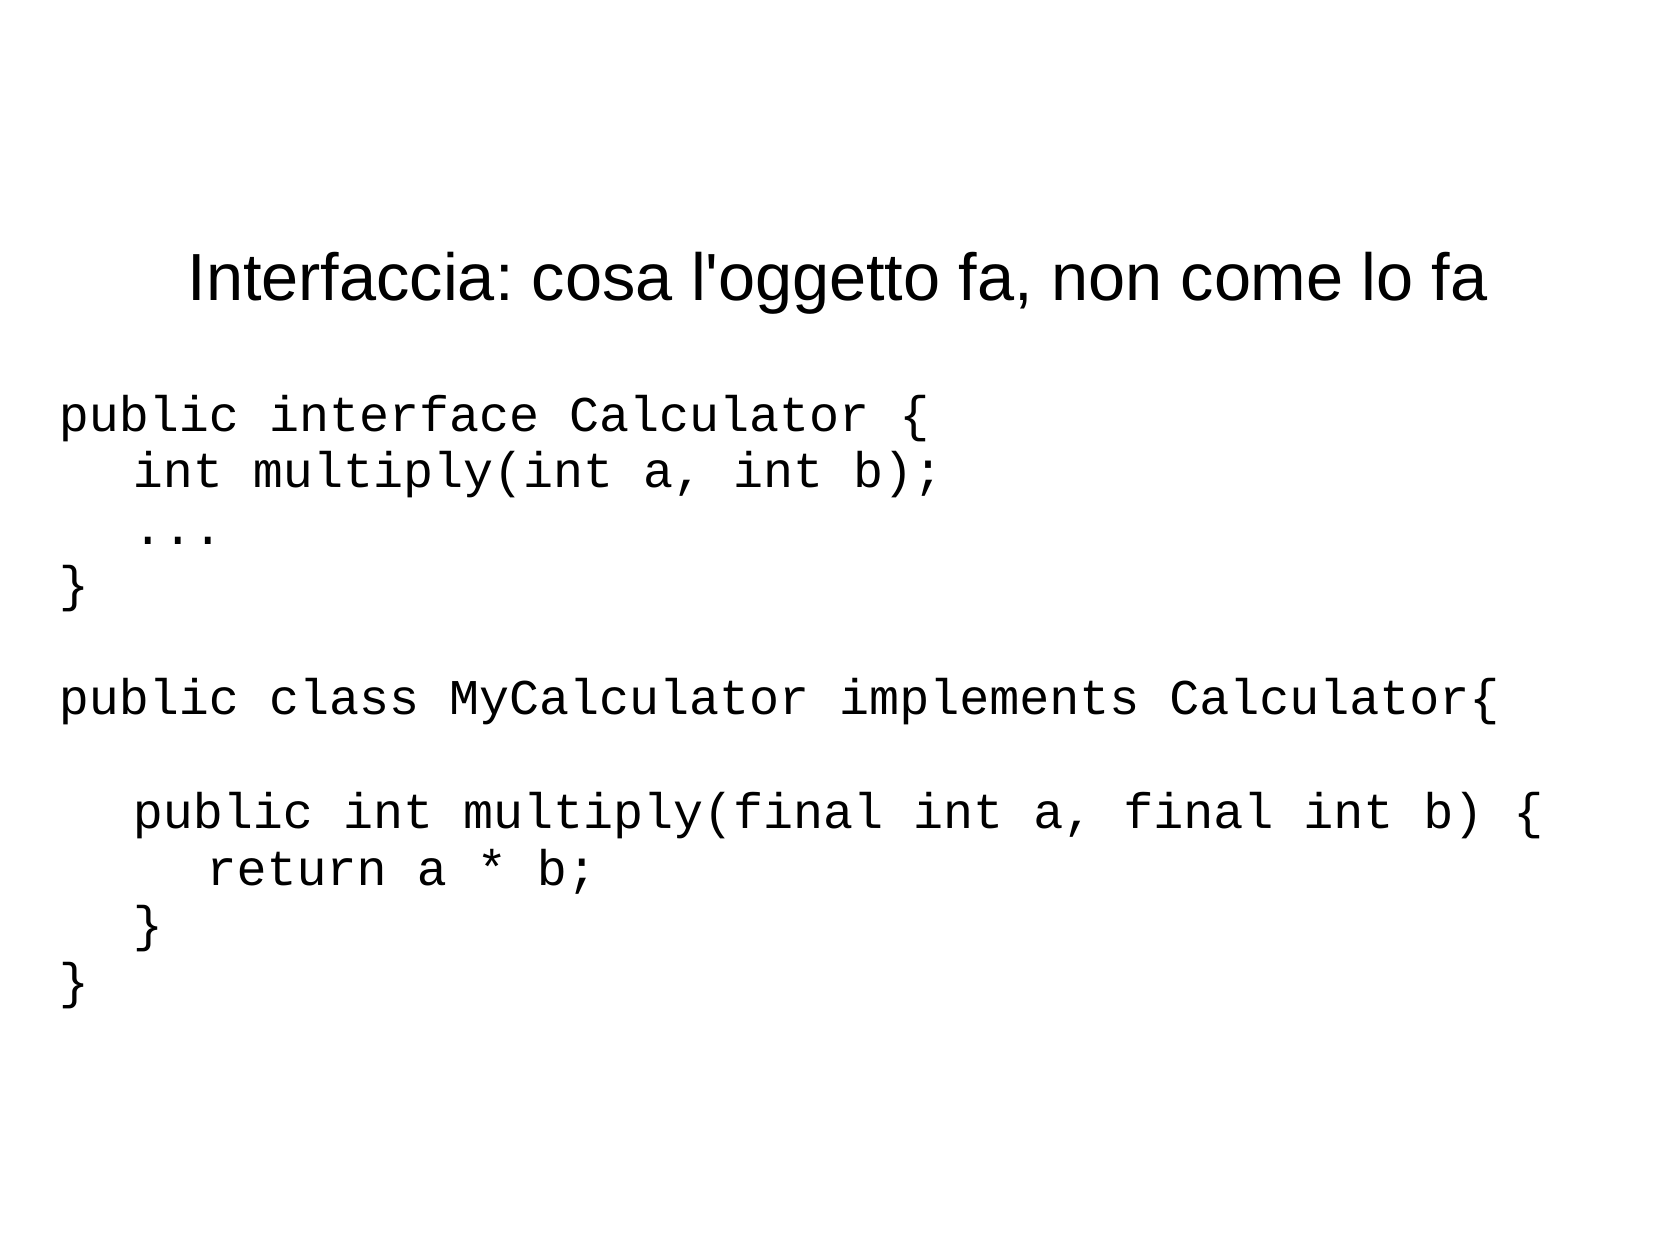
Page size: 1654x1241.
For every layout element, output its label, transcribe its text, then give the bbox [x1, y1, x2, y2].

subtitle Interfaccia: cosa l'oggetto fa, non come lo fa public interface Calculator { int multiply(int a, int b); ... } public class MyCalculator implements Calculator{ public int multiply(final int a, final int b) { return a * b; } } [59, 36, 1619, 1217]
